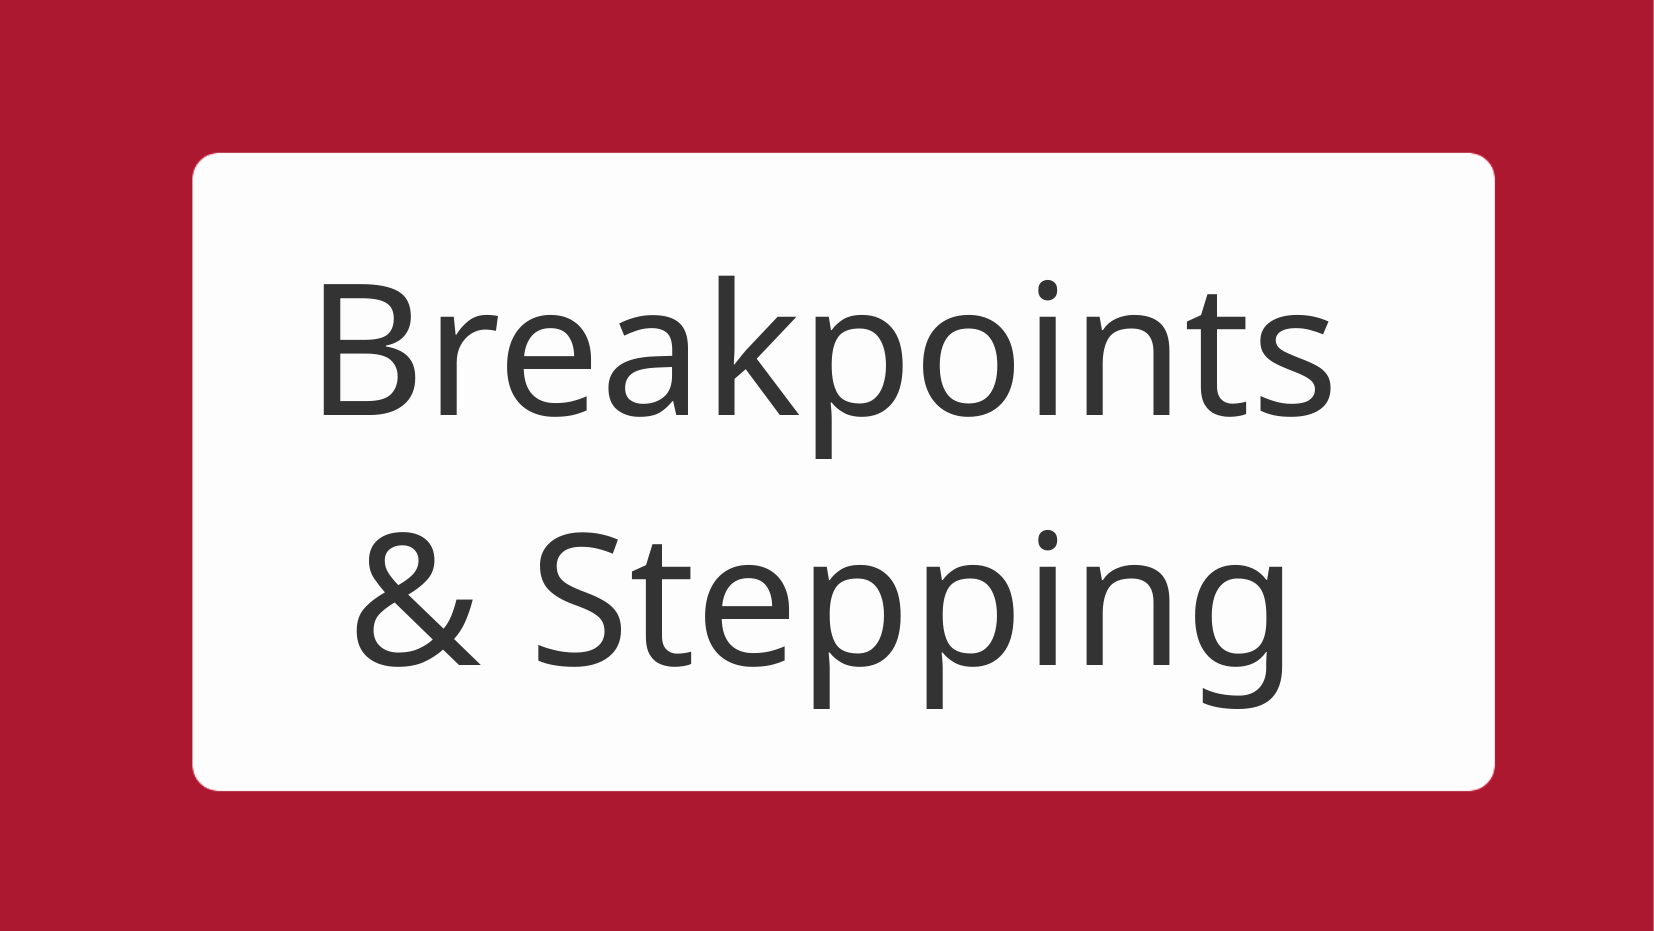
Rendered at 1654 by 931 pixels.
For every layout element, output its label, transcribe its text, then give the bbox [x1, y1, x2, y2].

picture [0, 0, 1654, 931]
title Breakpoints & Stepping [64, 60, 1582, 879]
